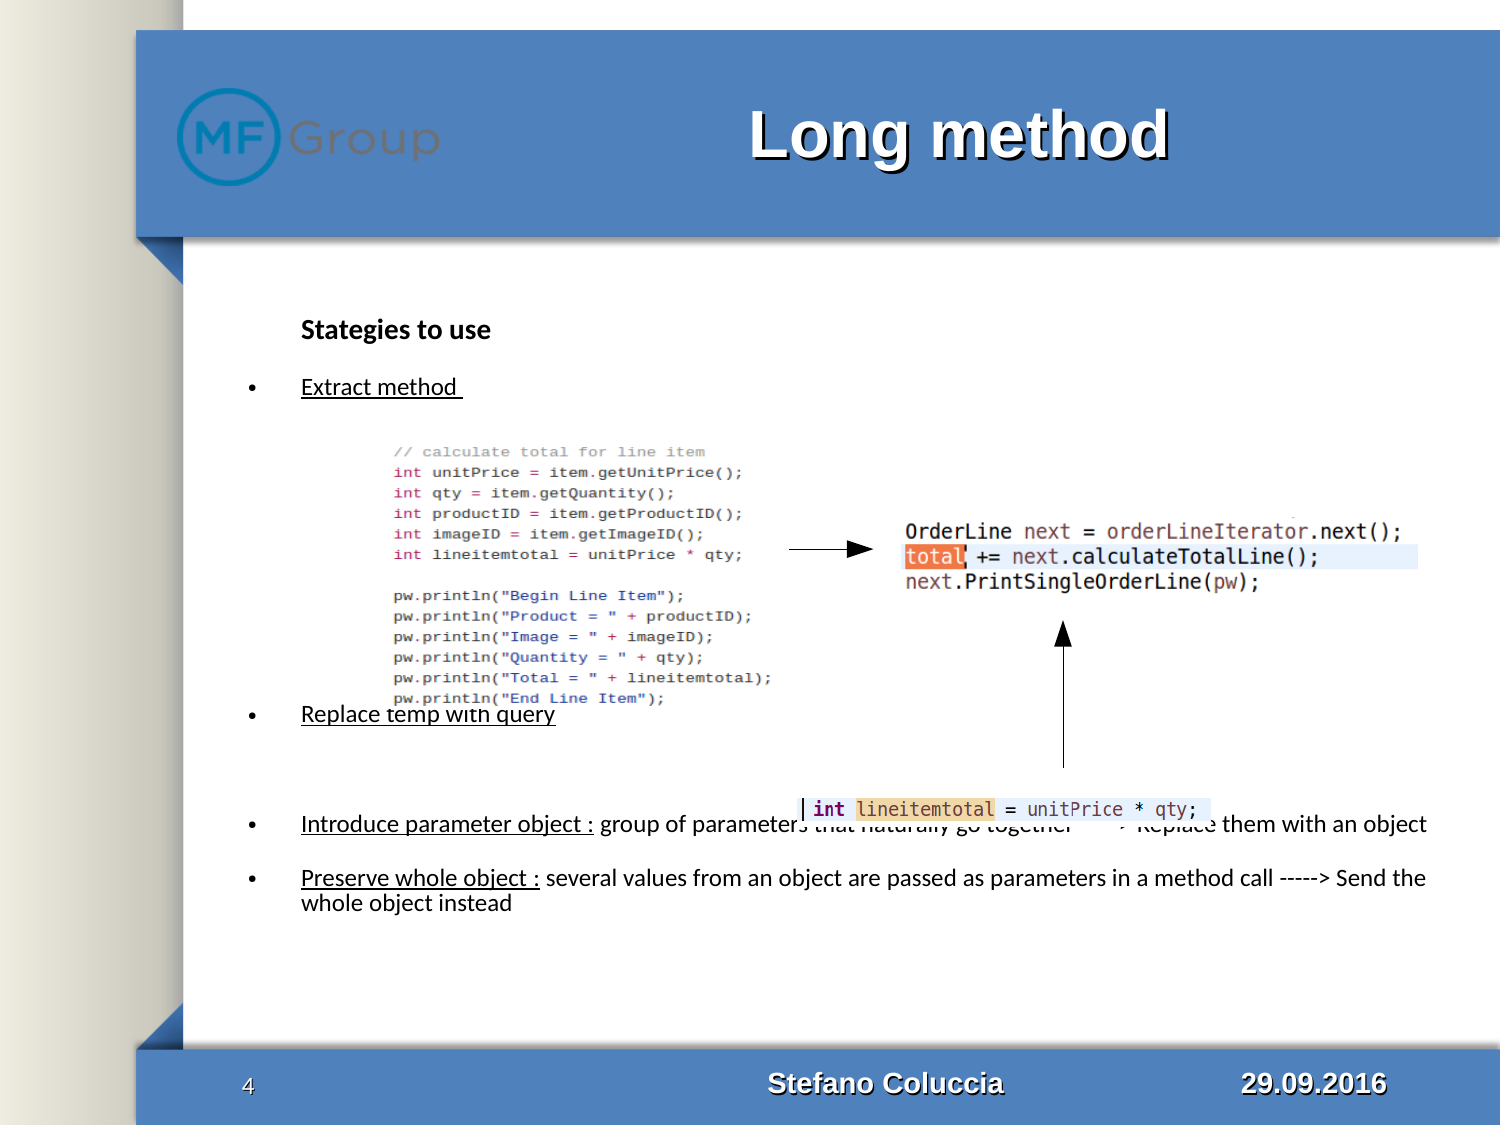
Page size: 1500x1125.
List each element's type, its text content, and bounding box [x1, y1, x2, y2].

picture [0, 0, 1500, 1125]
title Long method [472, 57, 1447, 211]
list Stategies to use Extract method Replace temp with query Introduce parameter object : group of parameters that naturally go together -----> Replace them with an object Preserve whole object : several values from an object are passed as parameters in a method call -----> Send the whole object instead [230, 259, 1447, 1063]
title 29.09.2016 [1151, 1062, 1477, 1105]
title Stefano Coluccia [738, 1062, 1034, 1105]
